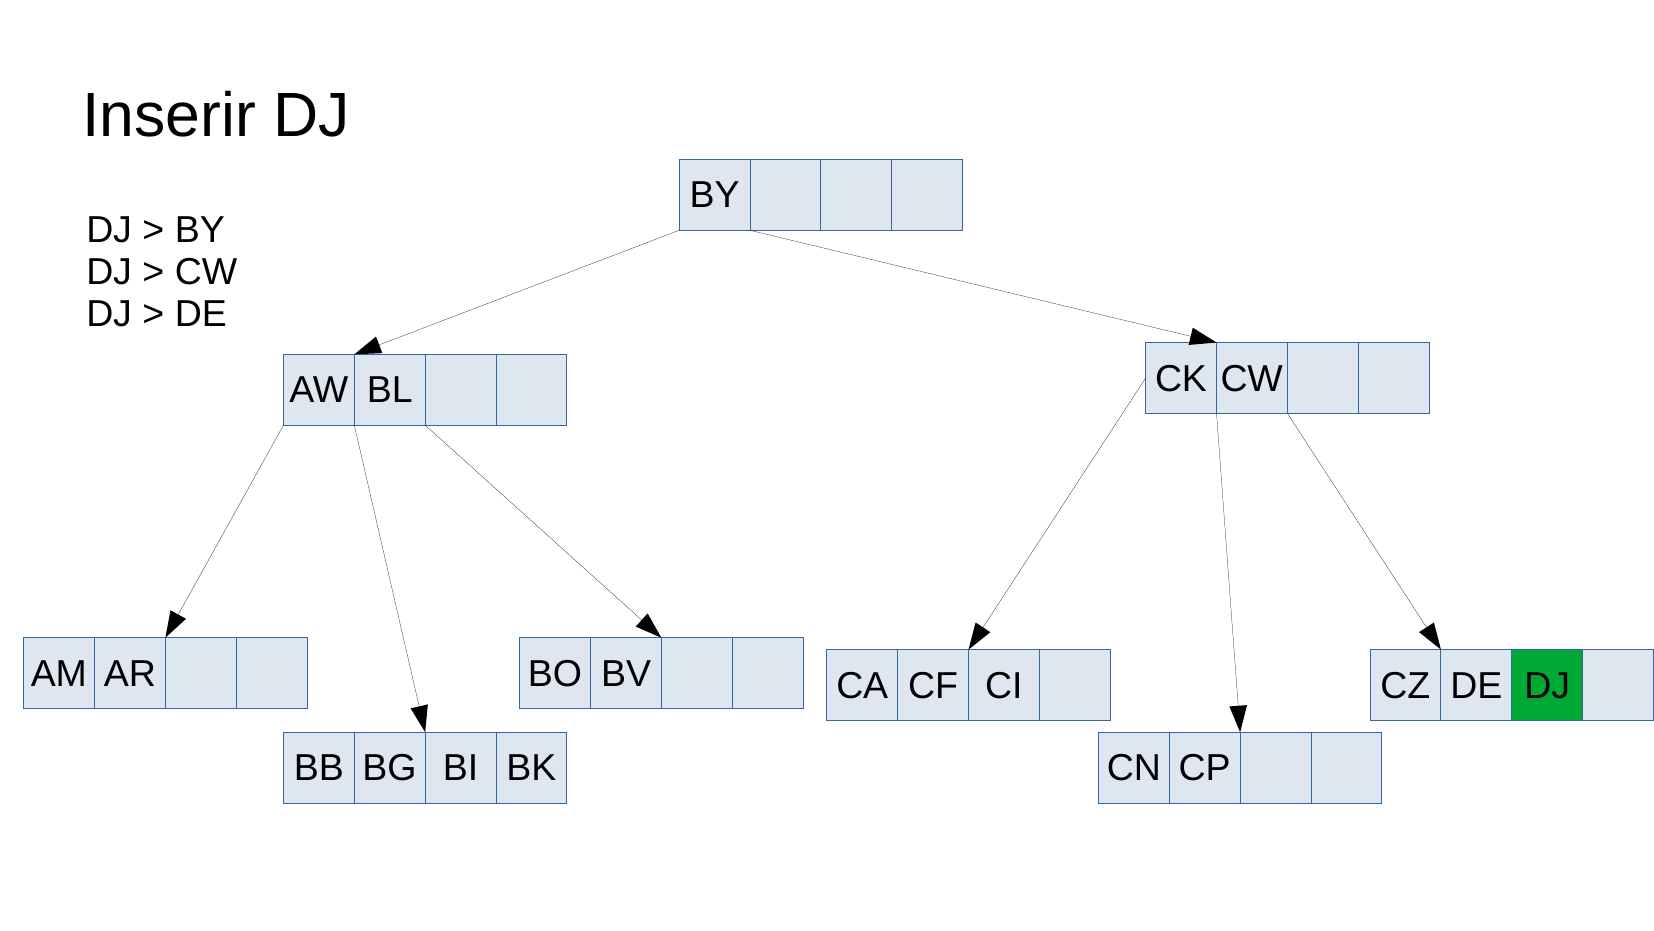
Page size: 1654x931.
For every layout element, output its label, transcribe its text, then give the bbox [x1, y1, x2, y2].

text_box BK [496, 732, 567, 804]
text_box CP [1169, 732, 1240, 804]
text_box CZ [1370, 649, 1440, 721]
text_box AW [283, 354, 354, 426]
text_box CF [897, 649, 968, 721]
text_box BY [679, 159, 750, 231]
text_box [1287, 342, 1430, 414]
text_box AR [94, 637, 165, 709]
text_box DJ [1511, 649, 1582, 721]
text_box CN [1098, 732, 1169, 804]
text_box CA [826, 649, 897, 721]
text_box BO [519, 637, 590, 709]
text_box [425, 354, 567, 426]
text_box AM [23, 637, 94, 709]
text_box BL [354, 354, 425, 426]
text_box [165, 637, 308, 709]
text_box DJ > BY DJ > CW DJ > DE [71, 200, 253, 342]
text_box DE [1440, 649, 1511, 721]
text_box CI [968, 649, 1039, 721]
text_box [1240, 732, 1382, 804]
text_box [750, 159, 963, 231]
text_box BB [283, 732, 354, 804]
title Inserir DJ [82, 37, 1571, 193]
text_box CW [1216, 342, 1287, 414]
text_box [1039, 649, 1111, 721]
text_box [1582, 649, 1654, 721]
text_box CK [1145, 342, 1216, 414]
text_box BI [425, 732, 496, 804]
text_box BG [354, 732, 425, 804]
text_box BV [590, 637, 661, 709]
text_box [661, 637, 804, 709]
